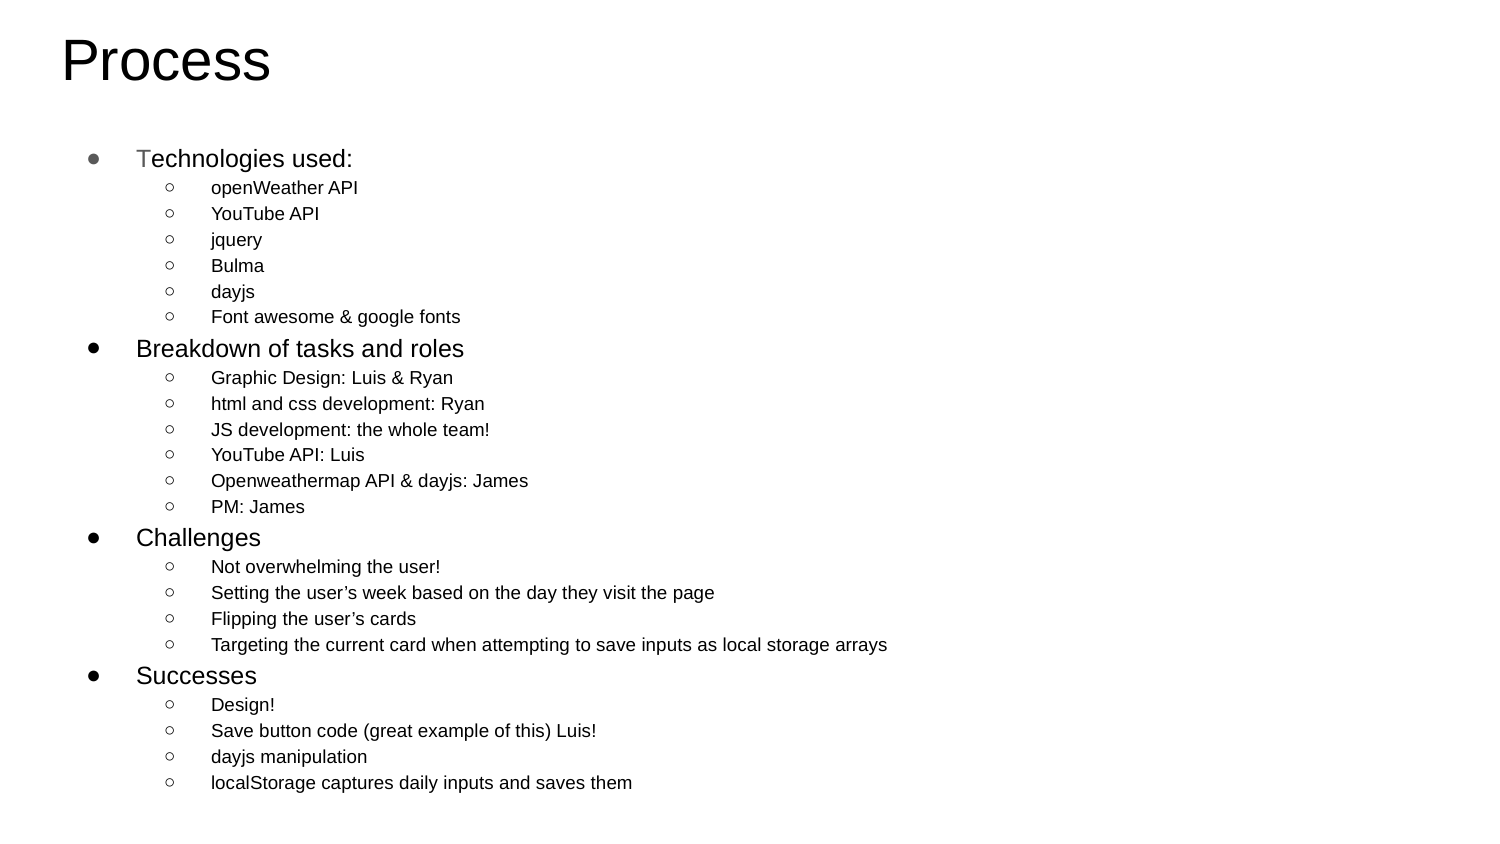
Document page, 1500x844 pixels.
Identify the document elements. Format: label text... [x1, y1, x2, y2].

list Technologies used: openWeather API YouTube API jquery Bulma dayjs Font awesome & google fonts Breakdown of tasks and roles Graphic Design: Luis & Ryan html and css development: Ryan JS development: the whole team! YouTube API: Luis Openweathermap API & dayjs: James PM: James Challenges Not overwhelming the user! Setting the user’s week based on the day they visit the page Flipping the user’s cards Targeting the current card when attempting to save inputs as local storage arrays Successes Design! Save button code (great example of this) Luis! dayjs manipulation localStorage captures daily inputs and saves them [46, 123, 1444, 831]
title Process [46, 7, 1444, 101]
